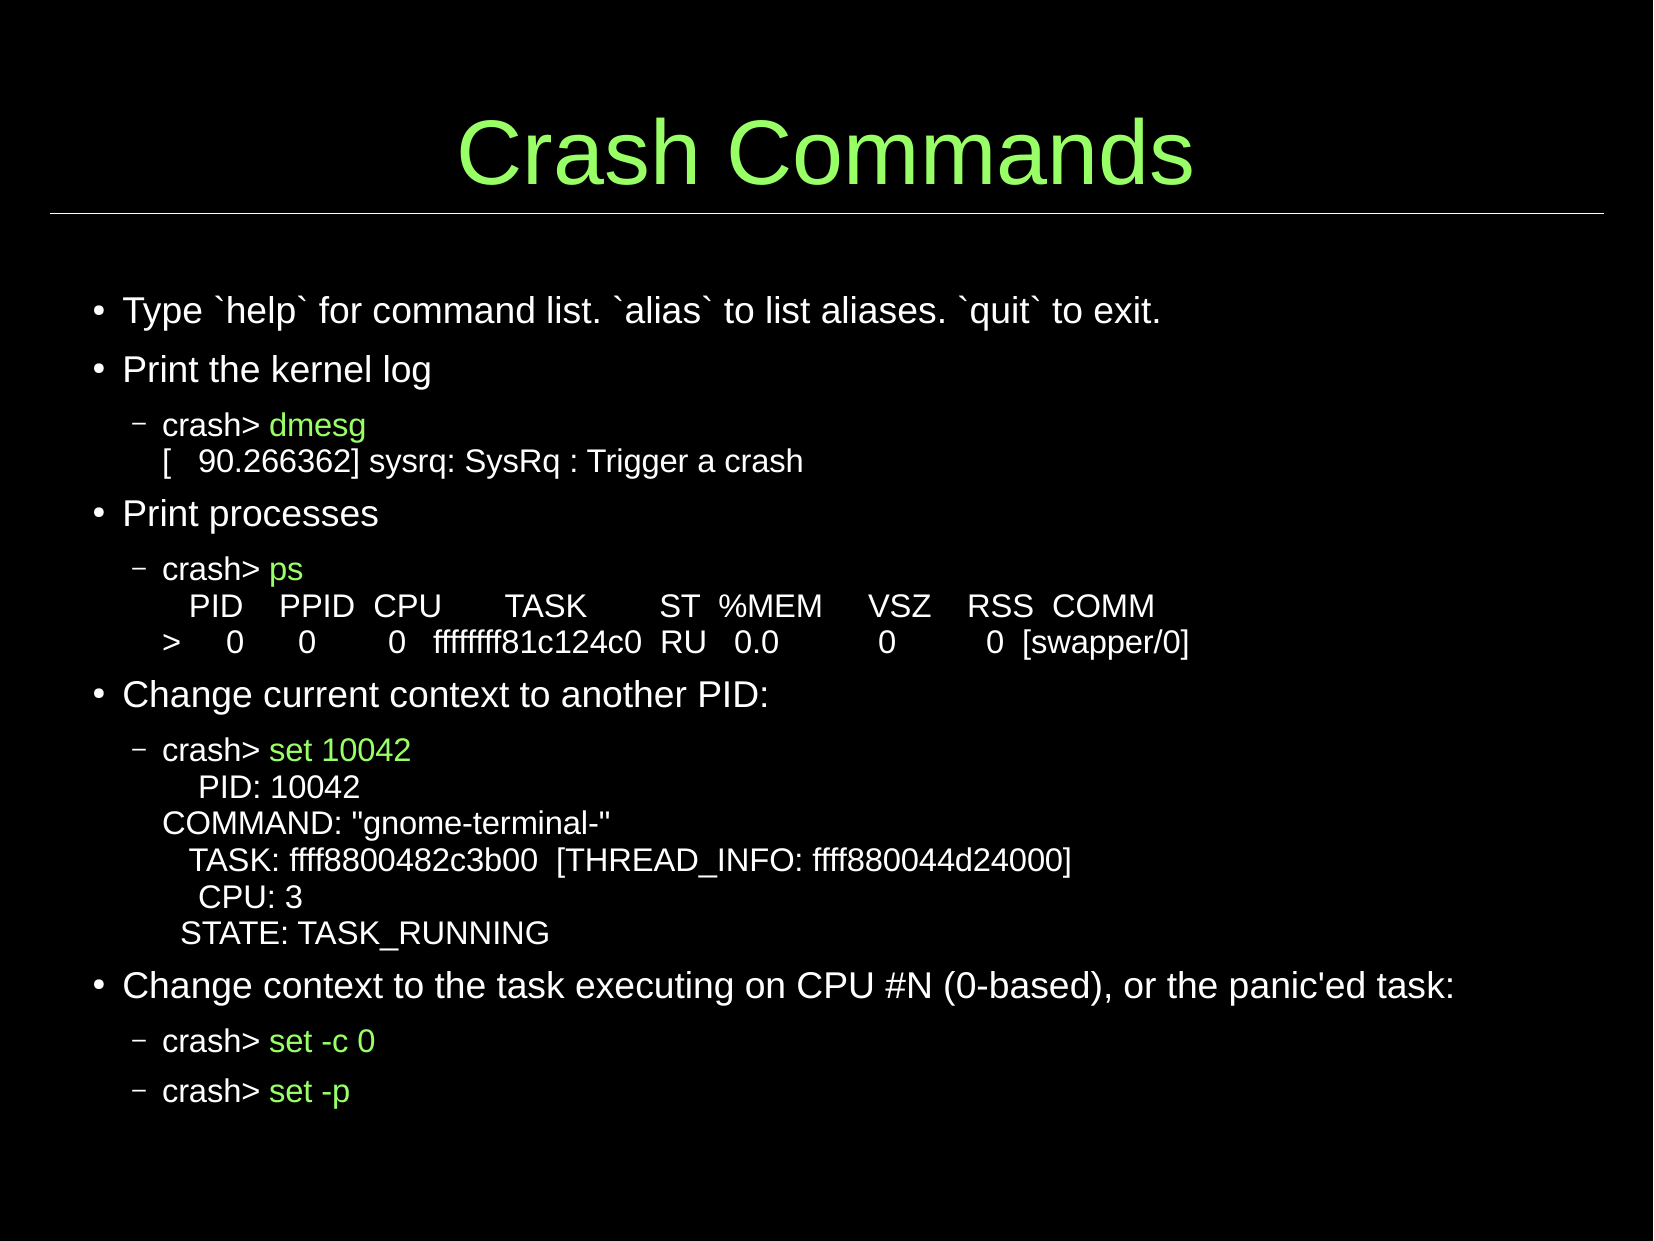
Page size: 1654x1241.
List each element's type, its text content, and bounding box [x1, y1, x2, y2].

title Crash Commands [82, 49, 1571, 257]
list Type `help` for command list. `alias` to list aliases. `quit` to exit. Print the kernel log crash> dmesg [ 90.266362] sysrq: SysRq : Trigger a crash Print processes crash> ps PID PPID CPU TASK ST %MEM VSZ RSS COMM > 0 0 0 ffffffff81c124c0 RU 0.0 0 0 [swapper/0] Change current context to another PID: crash> set 10042 PID: 10042 COMMAND: "gnome-terminal-" TASK: ffff8800482c3b00 [THREAD_INFO: ffff880044d24000] CPU: 3 STATE: TASK_RUNNING Change context to the task executing on CPU #N (0-based), or the panic'ed task: crash> set -c 0 crash> set -p [82, 290, 1571, 1111]
